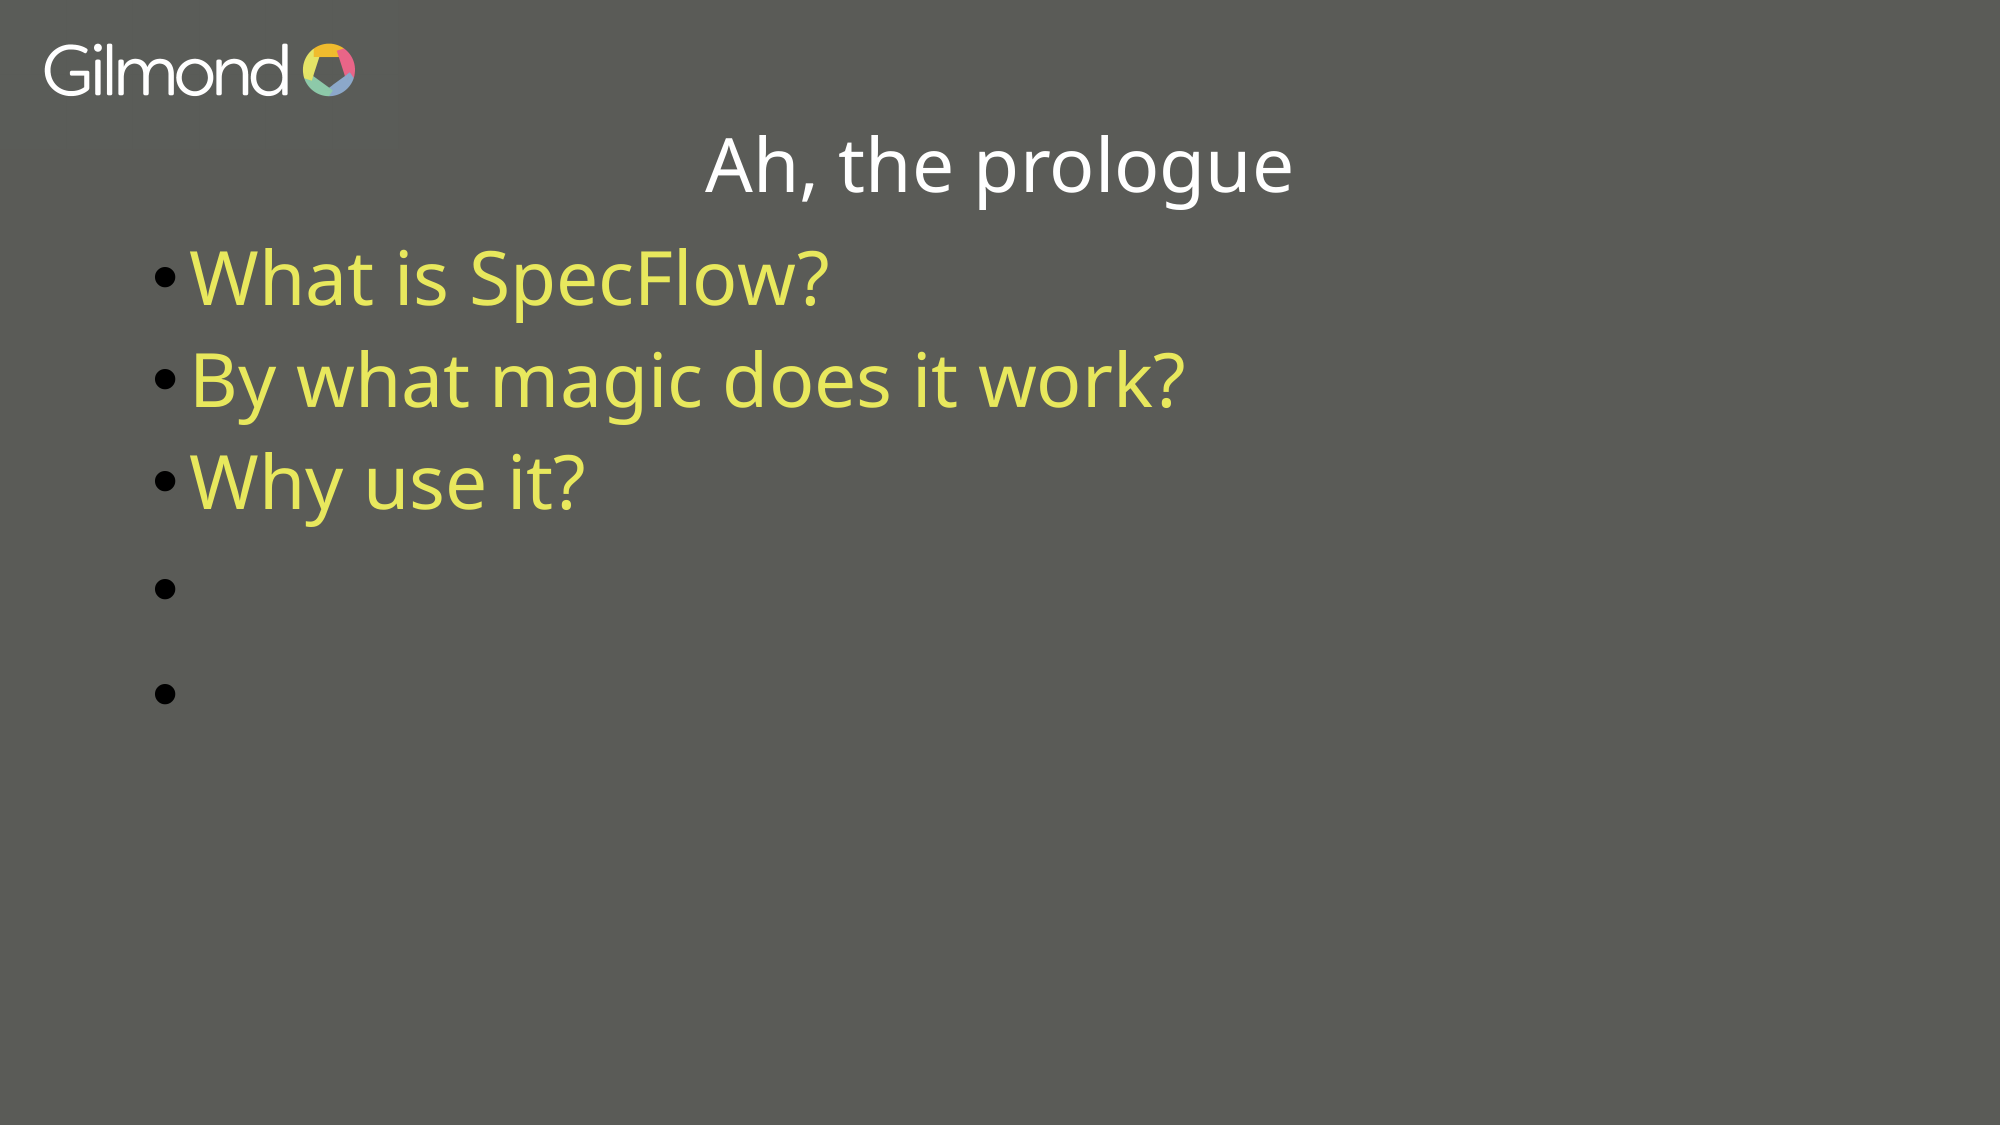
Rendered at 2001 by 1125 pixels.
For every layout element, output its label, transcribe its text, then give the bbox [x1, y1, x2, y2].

list What is SpecFlow? By what magic does it work? Why use it? [137, 233, 1863, 1053]
title Ah, the prologue [137, 59, 1863, 233]
picture [0, 0, 399, 149]
